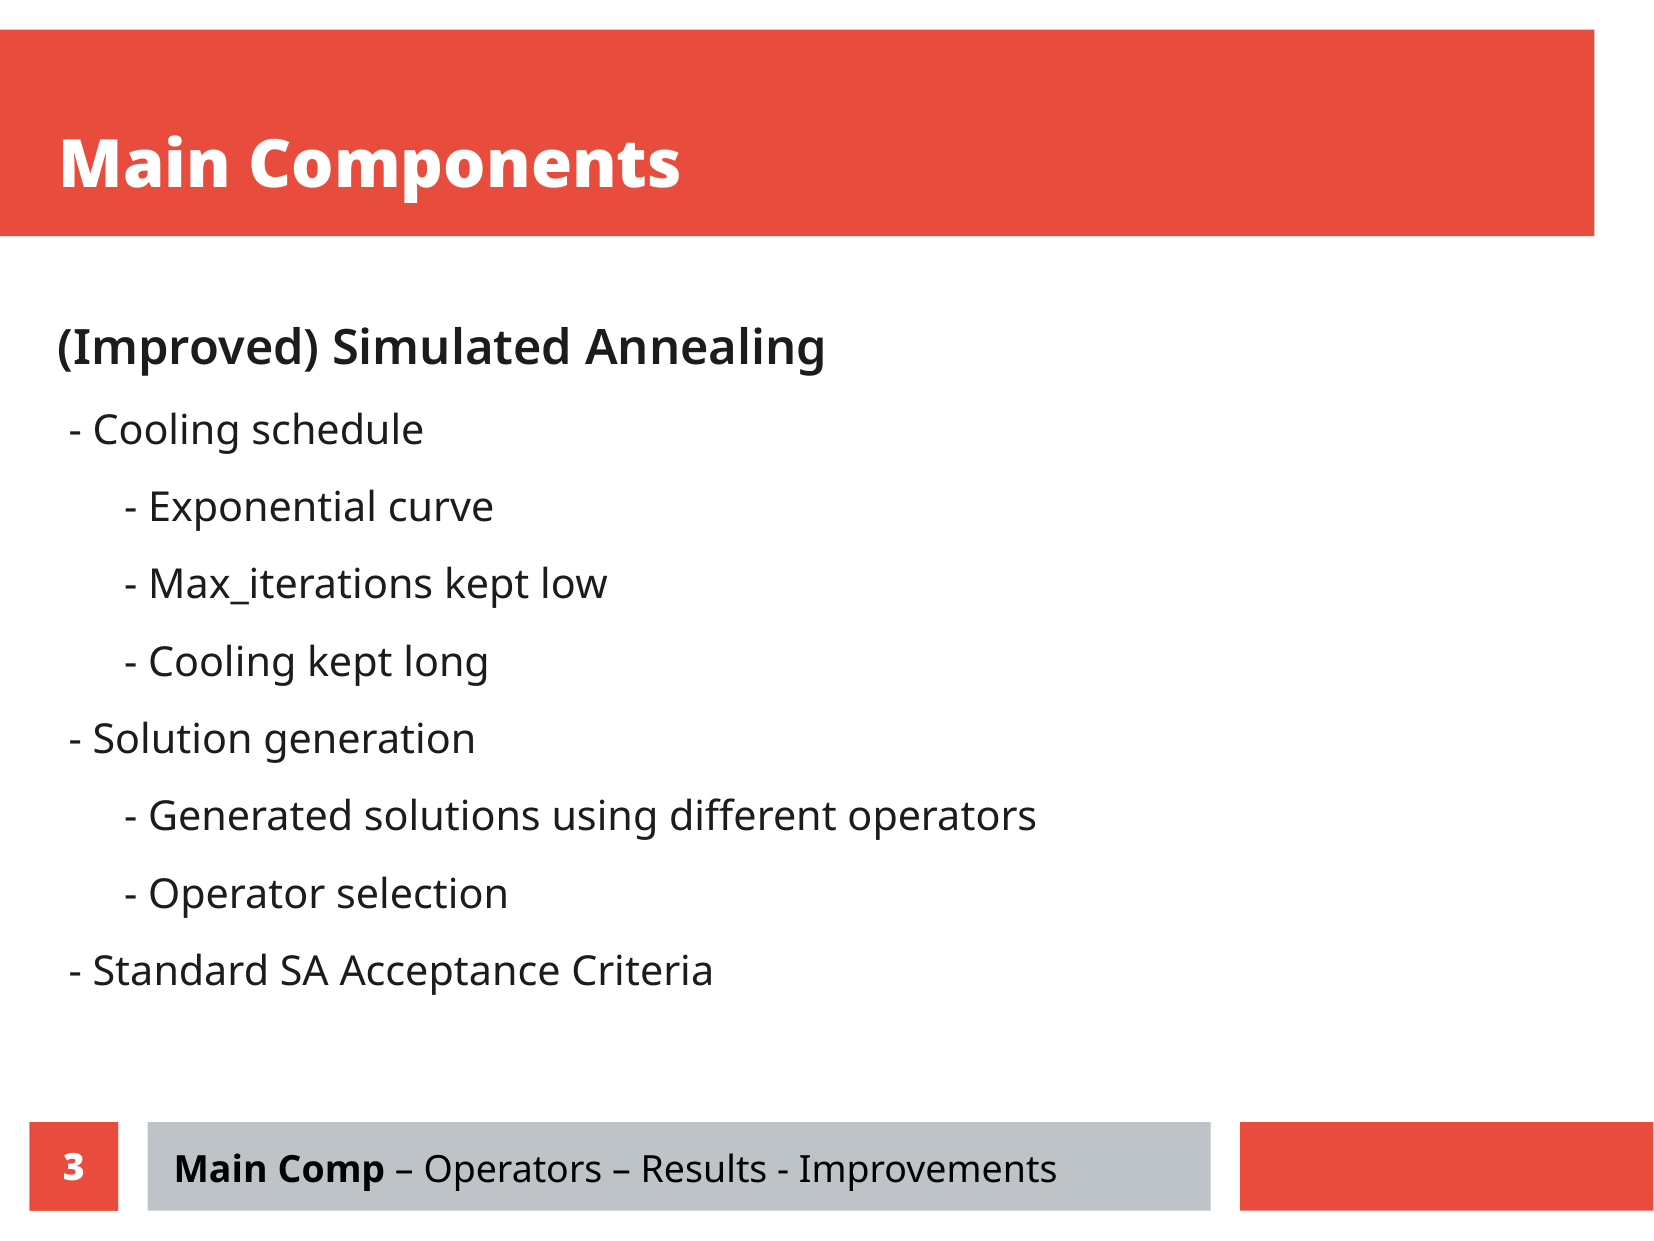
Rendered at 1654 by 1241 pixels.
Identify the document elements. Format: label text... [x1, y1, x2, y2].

list (Improved) Simulated Annealing - Cooling schedule - Exponential curve - Max_iterations kept low - Cooling kept long - Solution generation - Generated solutions using different operators - Operator selection - Standard SA Acceptance Criteria [57, 312, 1564, 1081]
text_box Main Comp – Operators – Results - Improvements [158, 1134, 1194, 1194]
title Main Components [59, 59, 1595, 207]
